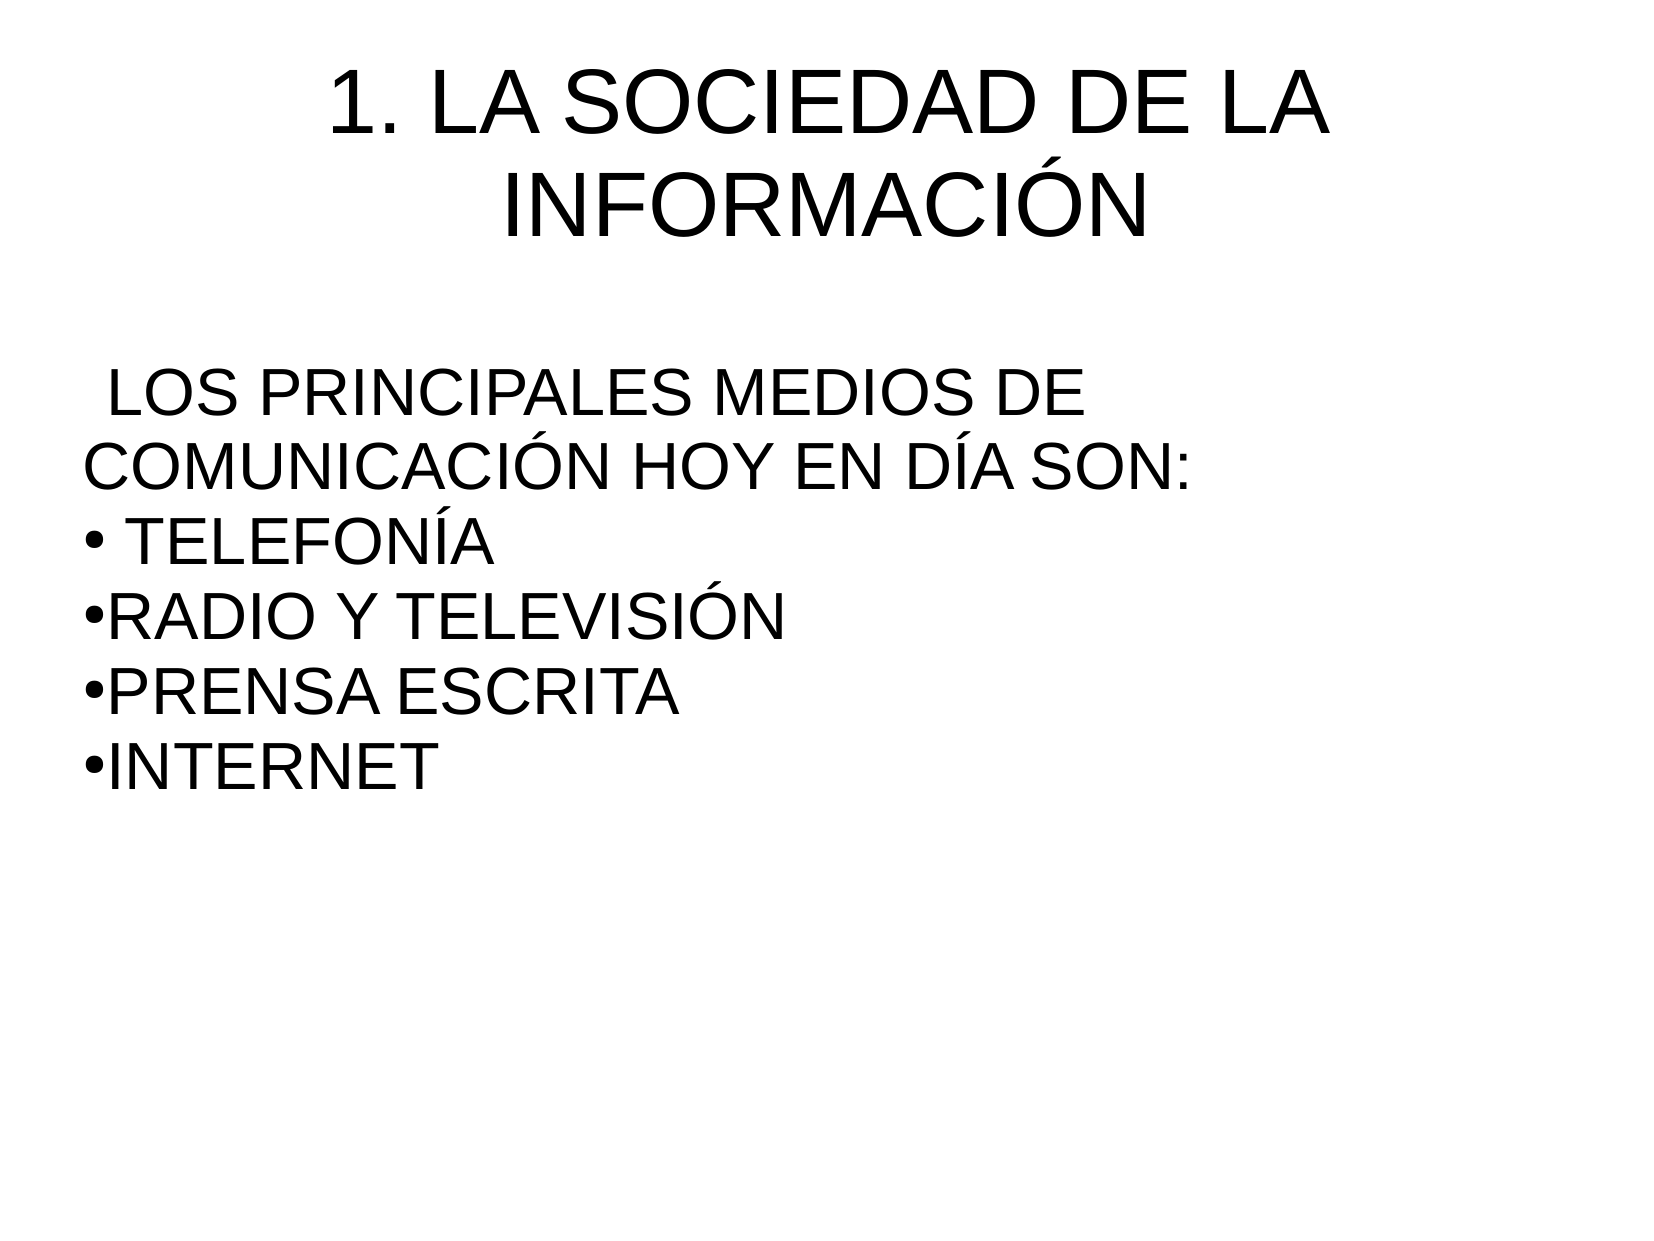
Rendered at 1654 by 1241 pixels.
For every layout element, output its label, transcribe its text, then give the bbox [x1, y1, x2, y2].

text_box LOS PRINCIPALES MEDIOS DE COMUNICACIÓN HOY EN DÍA SON: TELEFONÍA RADIO Y TELEVISIÓN PRENSA ESCRITA INTERNET [82, 49, 1571, 1109]
